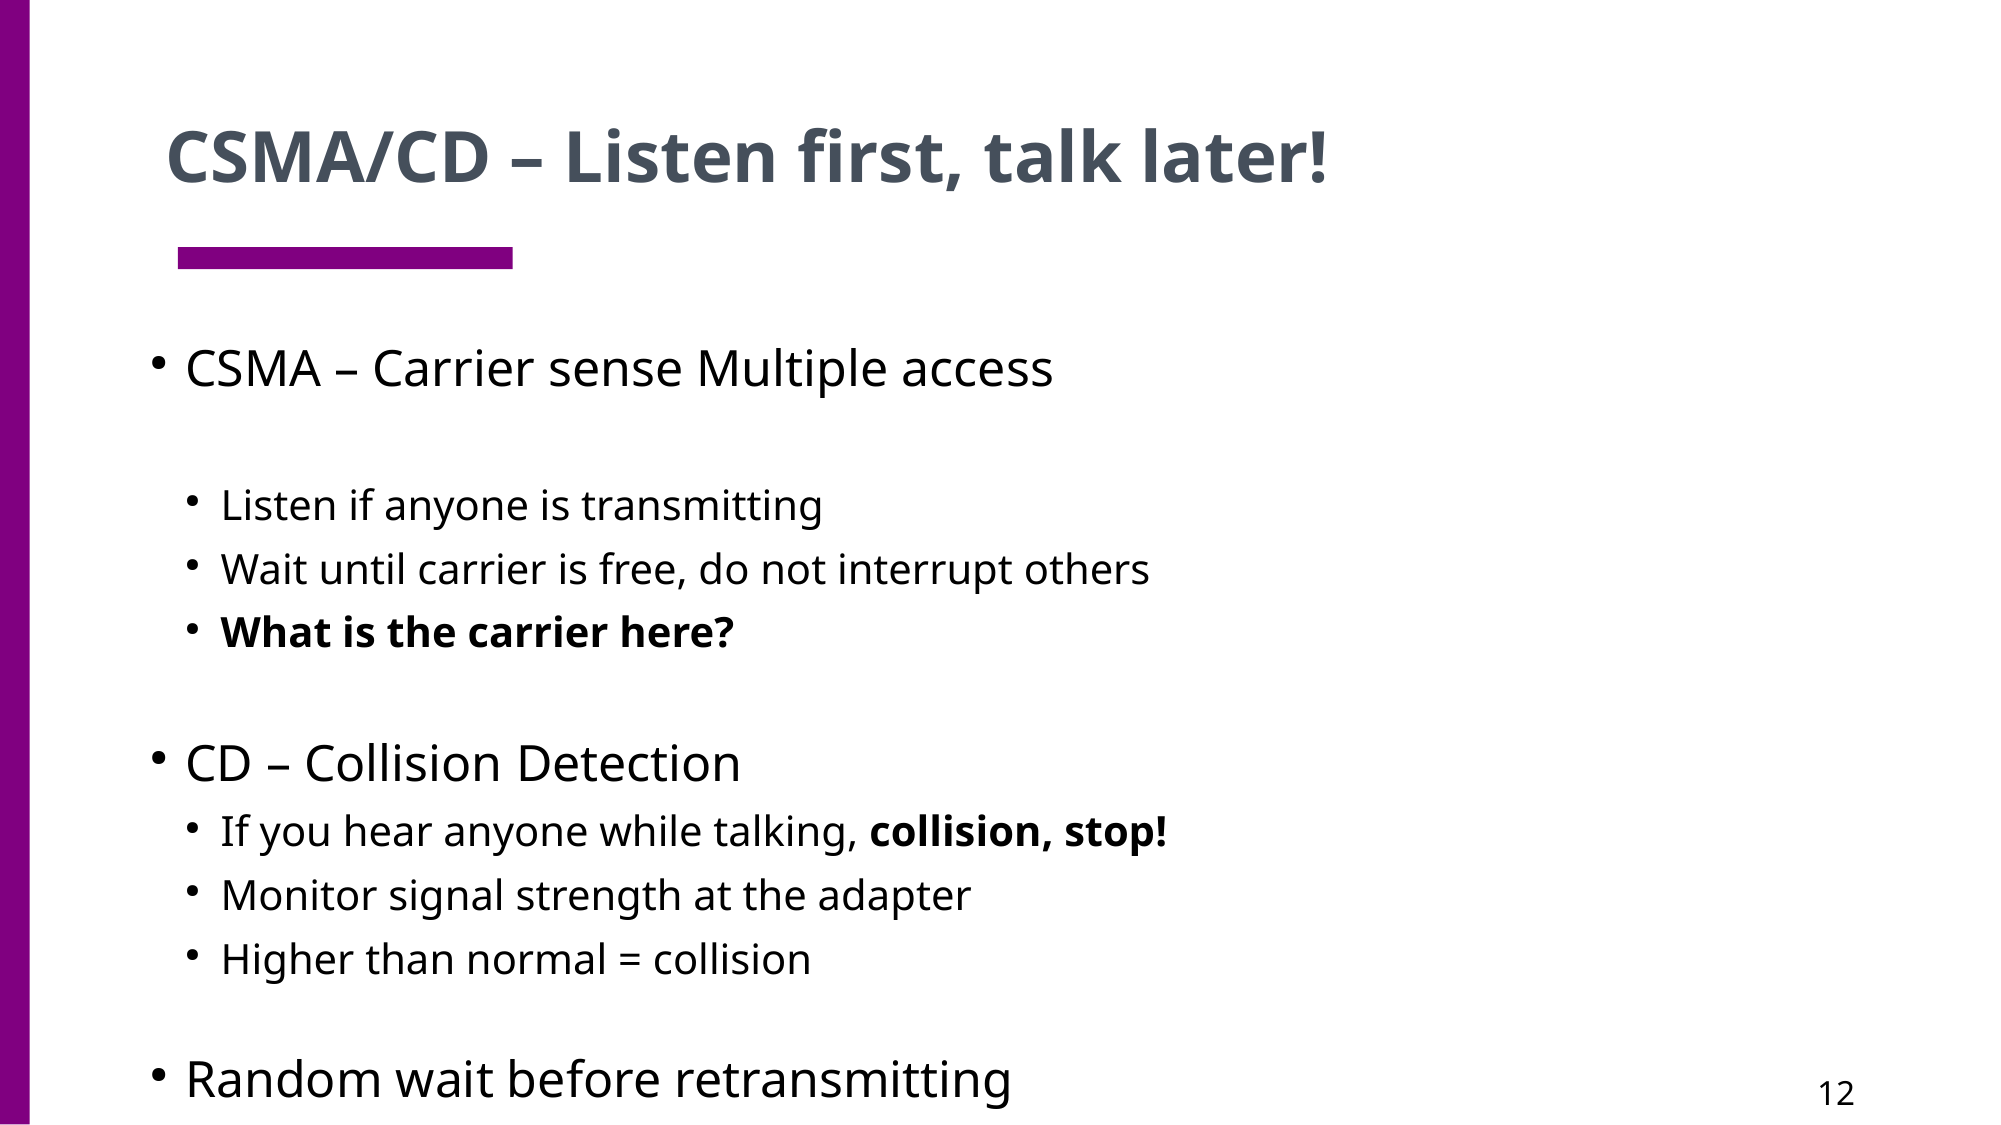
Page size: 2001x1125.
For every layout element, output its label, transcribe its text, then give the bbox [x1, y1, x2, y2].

text_box CSMA/CD – Listen first, talk later! [151, 0, 1849, 212]
text_box CSMA – Carrier sense Multiple access Listen if anyone is transmitting Wait until carrier is free, do not interrupt others What is the carrier here? CD – Collision Detection If you hear anyone while talking, collision, stop! Monitor signal strength at the adapter Higher than normal = collision Random wait before retransmitting Why? [135, 329, 2000, 1125]
